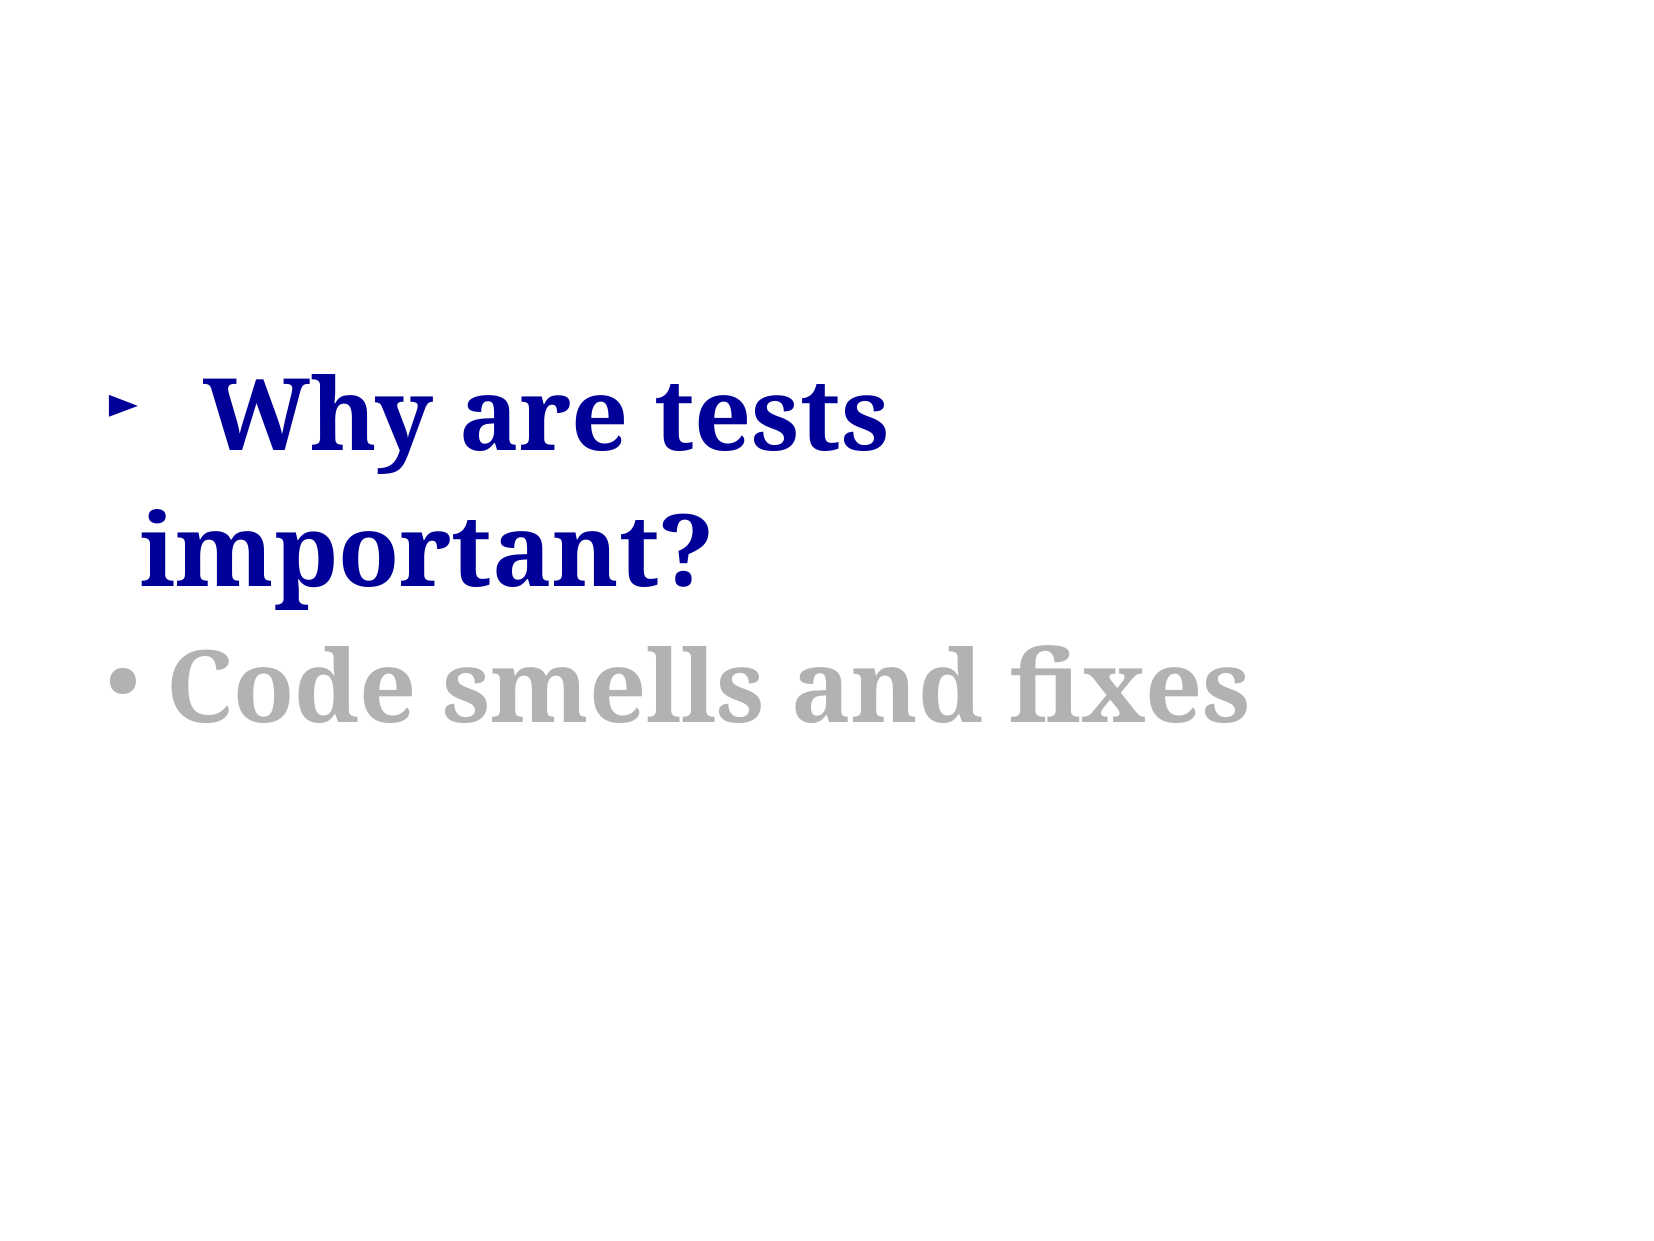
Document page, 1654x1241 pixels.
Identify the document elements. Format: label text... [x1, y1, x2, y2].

subtitle Why are tests important? Code smells and fixes [105, 342, 1471, 871]
